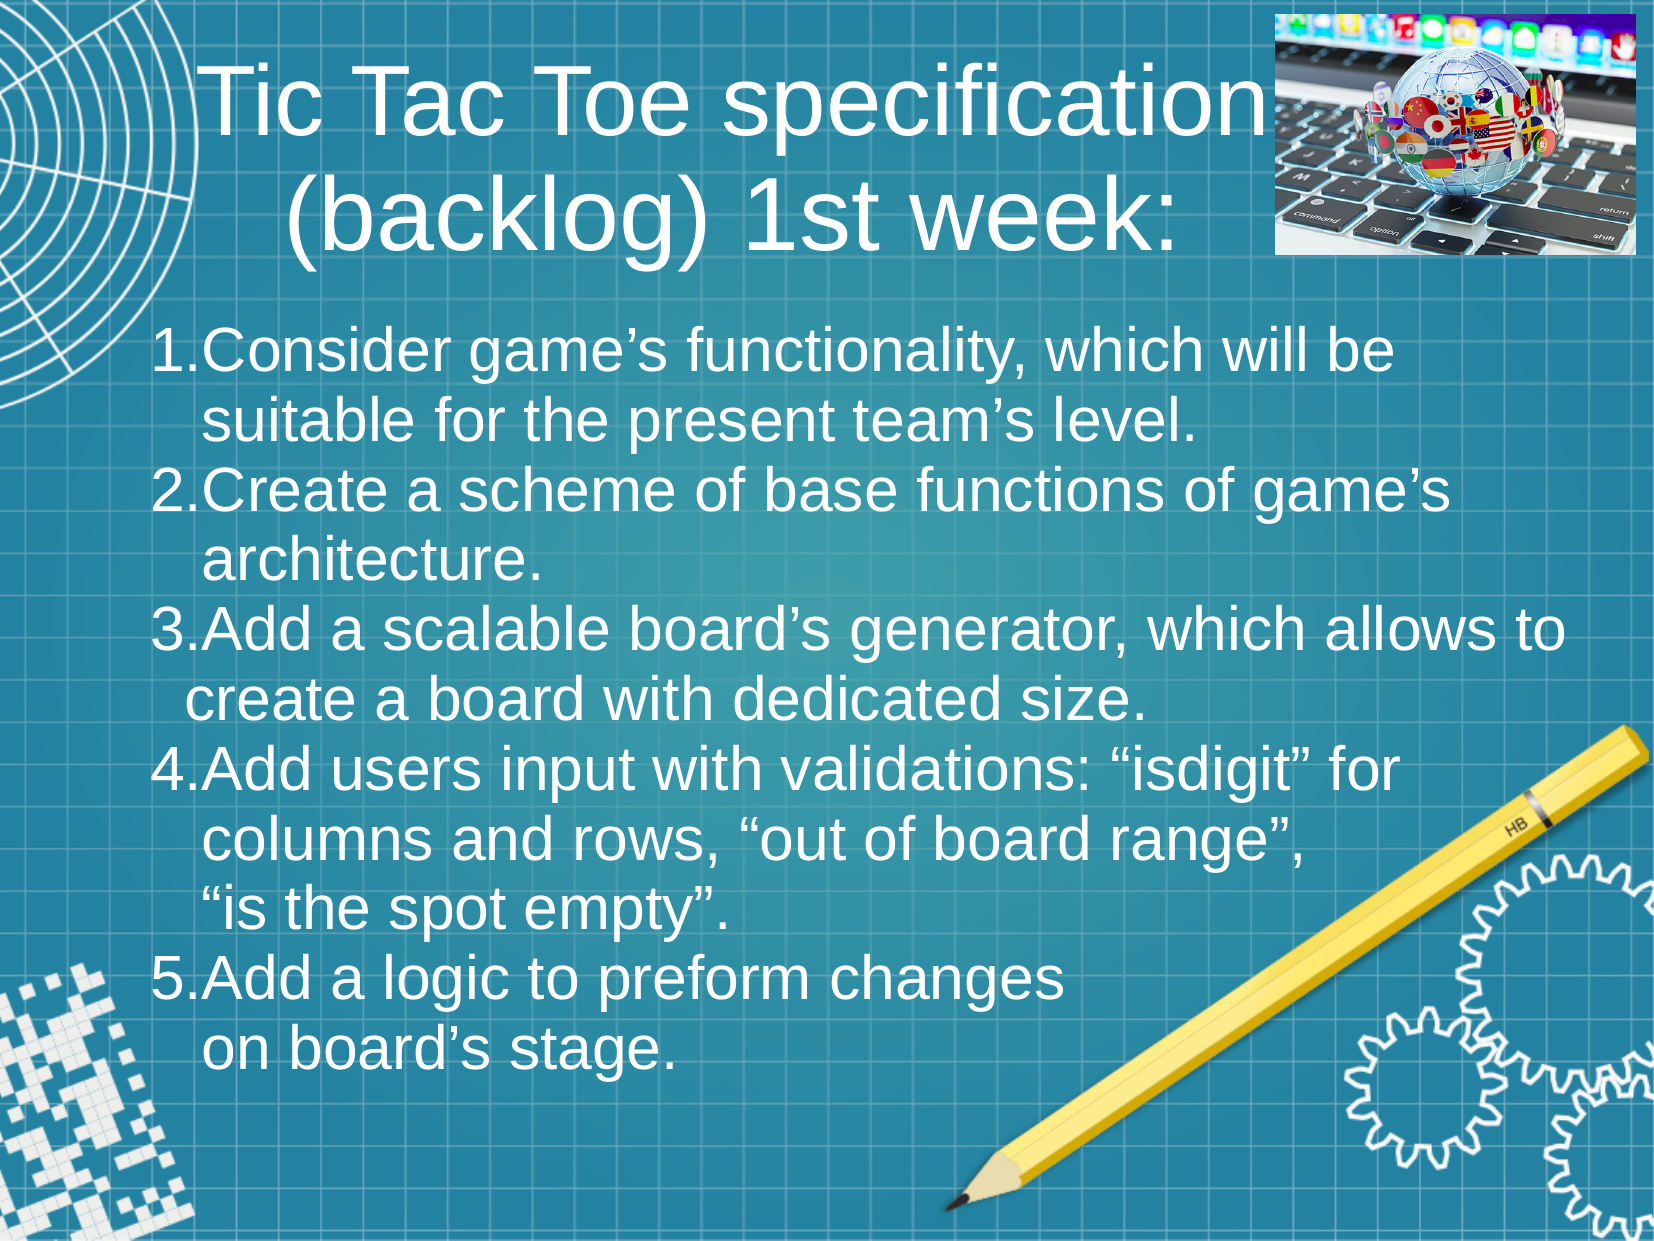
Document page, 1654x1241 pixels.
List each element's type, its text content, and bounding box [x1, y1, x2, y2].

subtitle 1.Consider game’s functionality, which will be suitable for the present team’s level. 2.Create a scheme of base functions of game’s architecture. 3.Add a scalable board’s generator, which allows to create a board with dedicated size. 4.Add users input with validations: “isdigit” for columns and rows, “out of board range”, “is the spot empty”. 5.Add a logic to preform changes on board’s stage. [150, 287, 1606, 1111]
title Tic Tac Toe specification (backlog) 1st week: [0, 17, 1478, 301]
picture [0, 0, 1654, 1241]
